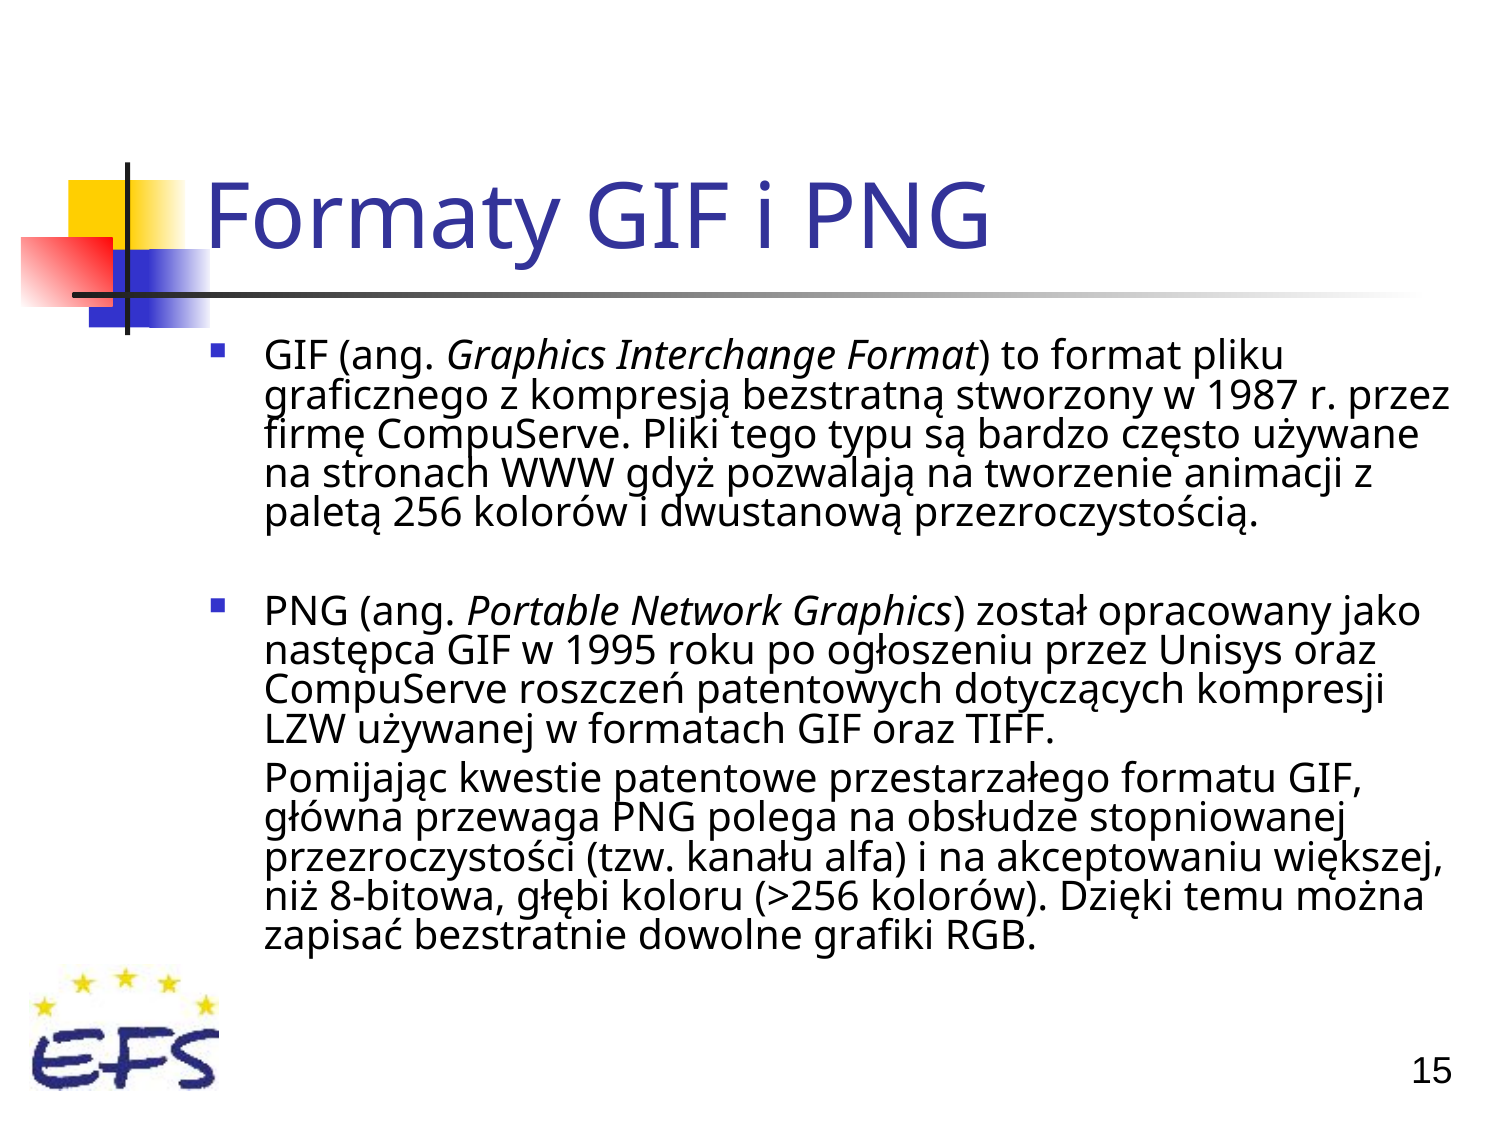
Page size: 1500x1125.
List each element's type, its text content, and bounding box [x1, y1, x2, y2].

picture [29, 964, 219, 1091]
title Formaty GIF i PNG [188, 35, 1468, 276]
list GIF (ang. Graphics Interchange Format) to format pliku graficznego z kompresją bezstratną stworzony w 1987 r. przez firmę CompuServe. Pliki tego typu są bardzo często używane na stronach WWW gdyż pozwalają na tworzenie animacji z paletą 256 kolorów i dwustanową przezroczystością. PNG (ang. Portable Network Graphics) został opracowany jako następca GIF w 1995 roku po ogłoszeniu przez Unisys oraz CompuServe roszczeń patentowych dotyczących kompresji LZW używanej w formatach GIF oraz TIFF. Pomijając kwestie patentowe przestarzałego formatu GIF, główna przewaga PNG polega na obsłudze stopniowanej przezroczystości (tzw. kanału alfa) i na akceptowaniu większej, niż 8-bitowa, głębi koloru (>256 kolorów). Dzięki temu można zapisać bezstratnie dowolne grafiki RGB. [193, 331, 1469, 1007]
